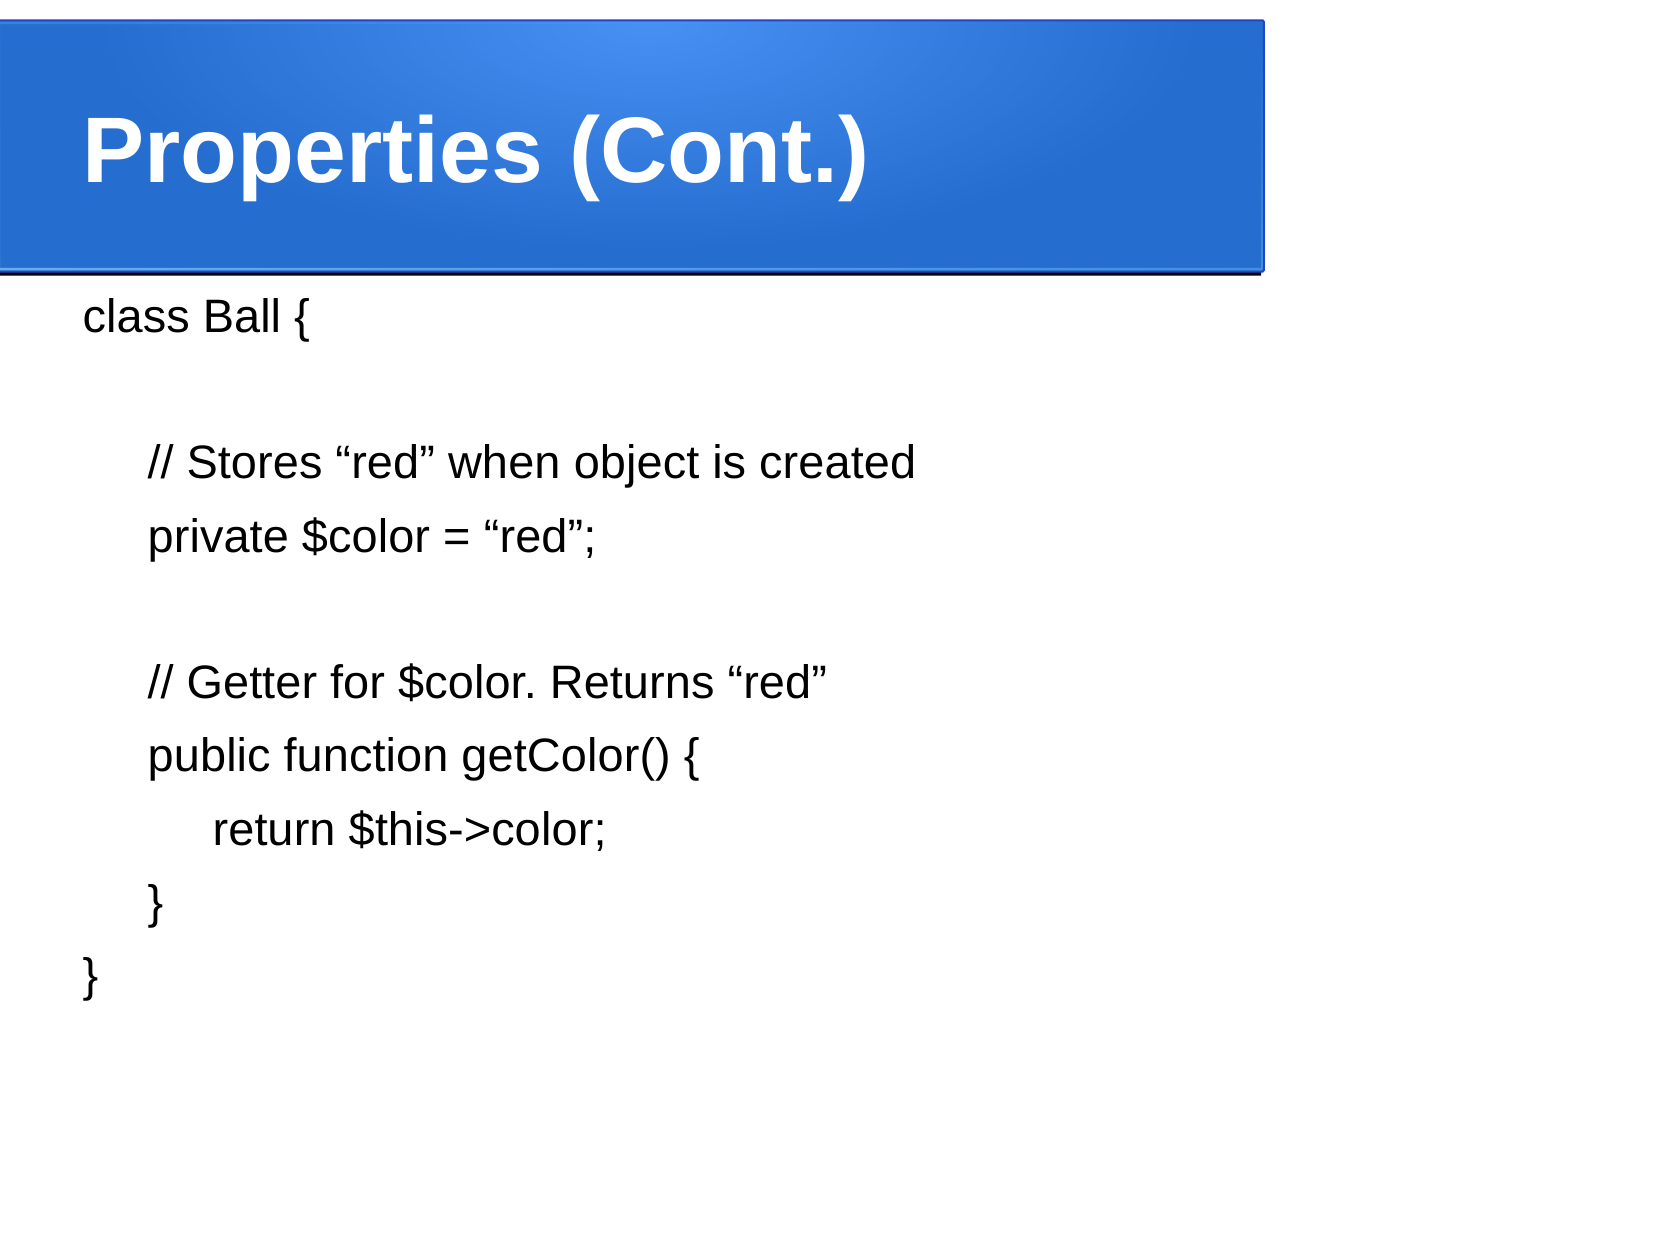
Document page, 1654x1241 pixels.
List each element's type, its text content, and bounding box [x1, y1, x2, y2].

list class Ball { // Stores “red” when object is created private $color = “red”; // Getter for $color. Returns “red” public function getColor() { return $this->color; } } [82, 290, 1571, 1010]
title Properties (Cont.) [82, 47, 1235, 252]
